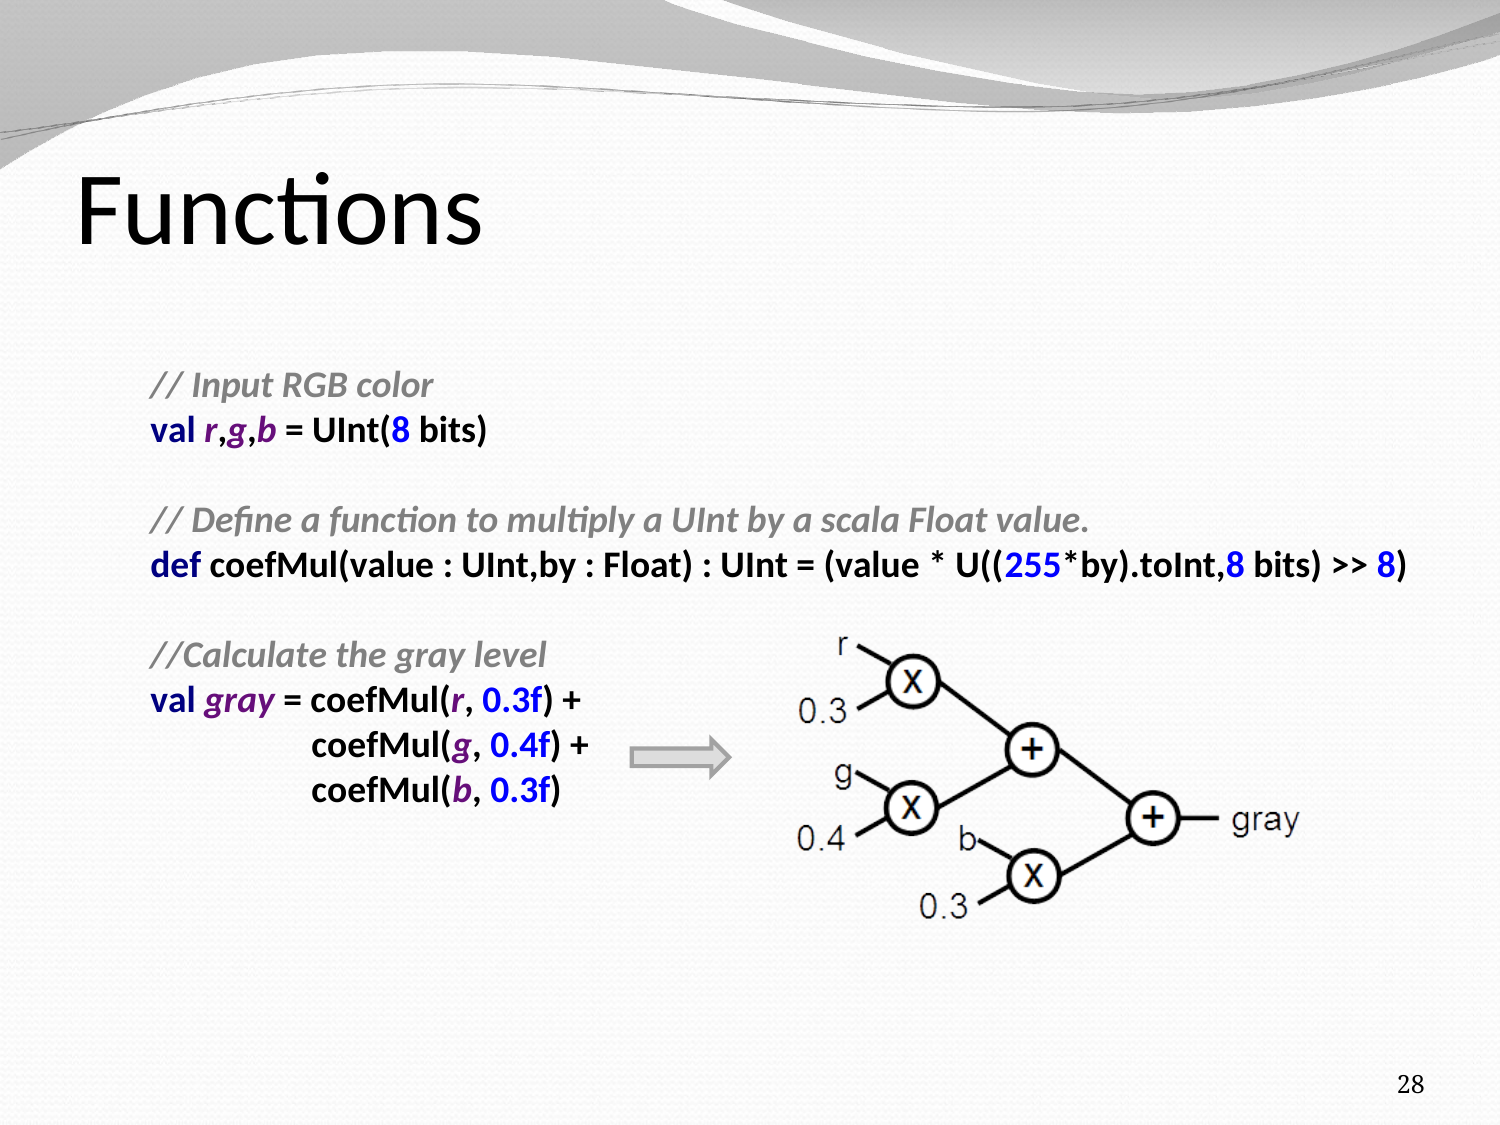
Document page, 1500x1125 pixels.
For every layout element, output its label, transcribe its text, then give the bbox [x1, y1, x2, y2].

picture [0, 0, 1500, 1125]
title Functions [75, 78, 1426, 266]
text_box [631, 739, 730, 775]
text_box // Input RGB color val r,g,b = UInt(8 bits) // Define a function to multiply a UInt by a scala Float value. def coefMul(value : UInt,by : Float) : UInt = (value * U((255*by).toInt,8 bits) >> 8) //Calculate the gray level val gray = coefMul(r, 0.3f) + coefMul(g, 0.4f) + coefMul(b, 0.3f) [135, 351, 1423, 818]
text_box <numéro> [1299, 1042, 1426, 1103]
